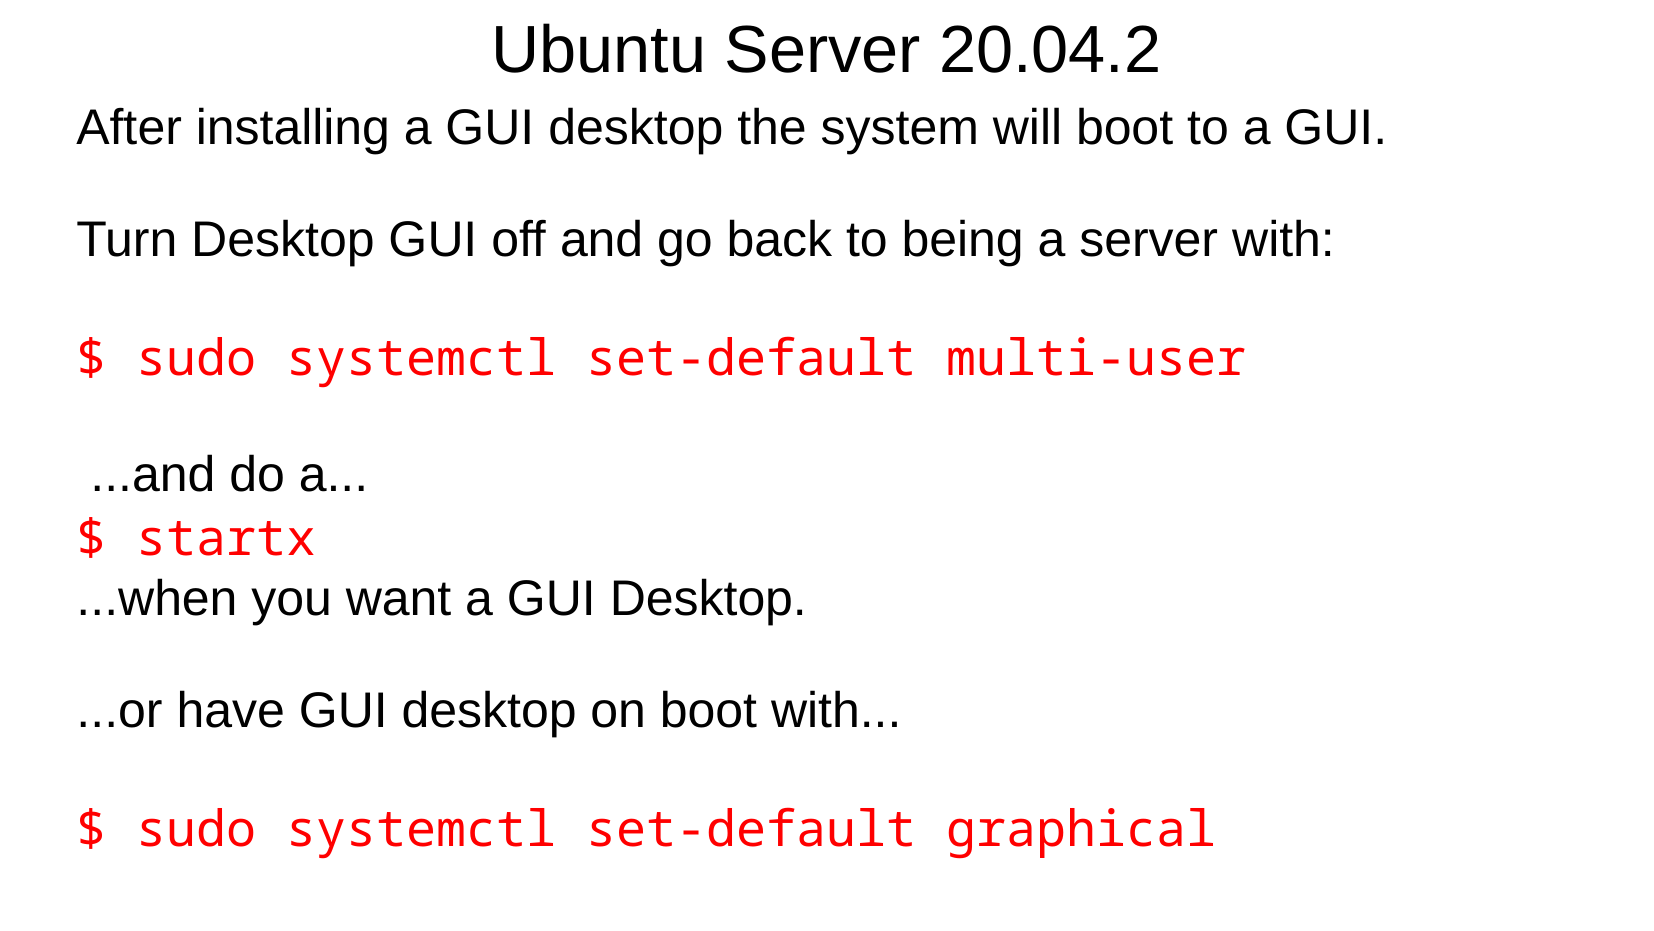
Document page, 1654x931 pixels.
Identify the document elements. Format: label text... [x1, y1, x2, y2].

title Ubuntu Server 20.04.2 [82, 11, 1571, 87]
subtitle After installing a GUI desktop the system will boot to a GUI. Turn Desktop GUI off and go back to being a server with: $ sudo systemctl set-default multi-user ...and do a... $ startx ...when you want a GUI Desktop. ...or have GUI desktop on boot with... $ sudo systemctl set-default graphical [76, 99, 1565, 807]
